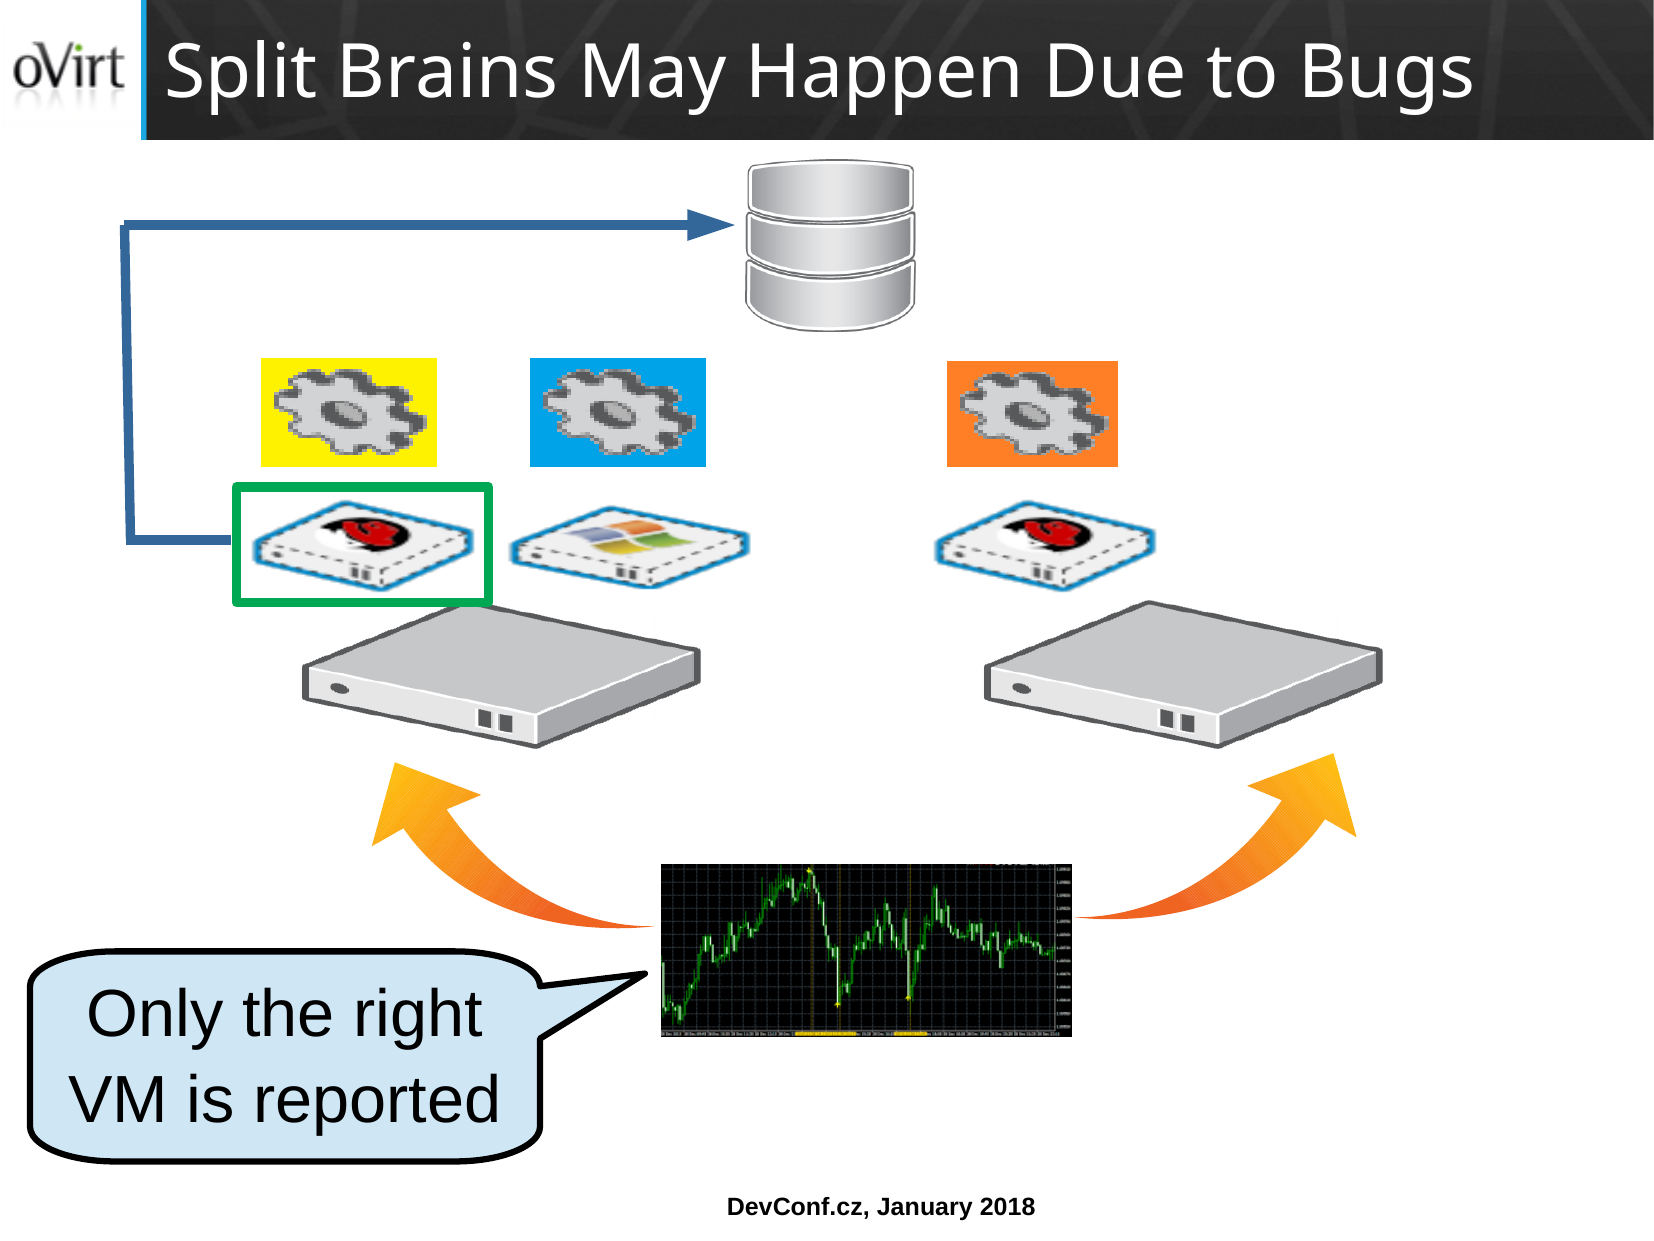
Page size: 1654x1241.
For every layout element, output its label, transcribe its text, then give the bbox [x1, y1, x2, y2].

picture [369, 760, 658, 933]
picture [261, 358, 437, 467]
picture [0, 0, 1654, 140]
picture [947, 361, 1118, 467]
picture [241, 491, 484, 598]
picture [661, 491, 1432, 1037]
picture [544, 370, 695, 454]
text_box Only the right VM is reported [30, 951, 646, 1162]
picture [261, 485, 764, 758]
picture [745, 159, 916, 332]
title Split Brains May Happen Due to Bugs [164, 11, 1653, 126]
